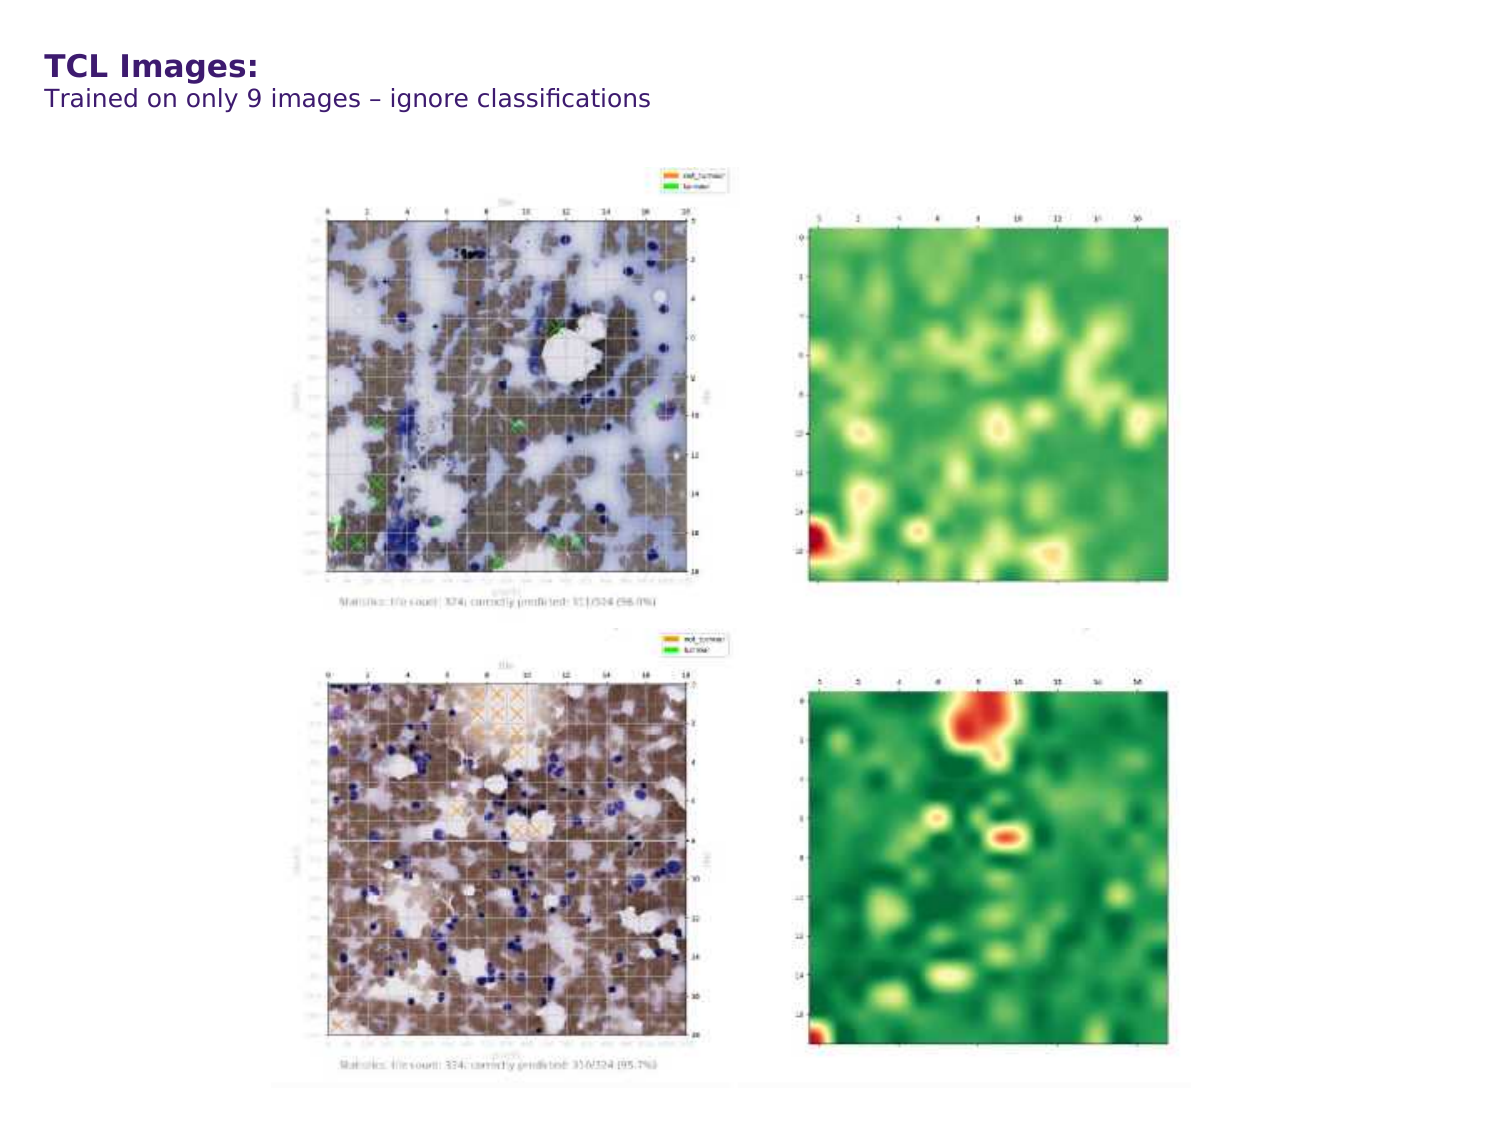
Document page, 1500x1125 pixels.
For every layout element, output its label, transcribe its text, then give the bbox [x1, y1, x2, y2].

picture [271, 628, 1191, 1089]
text_box TCL Images: Trained on only 9 images – ignore classifications [29, 42, 1500, 184]
picture [271, 167, 1189, 623]
